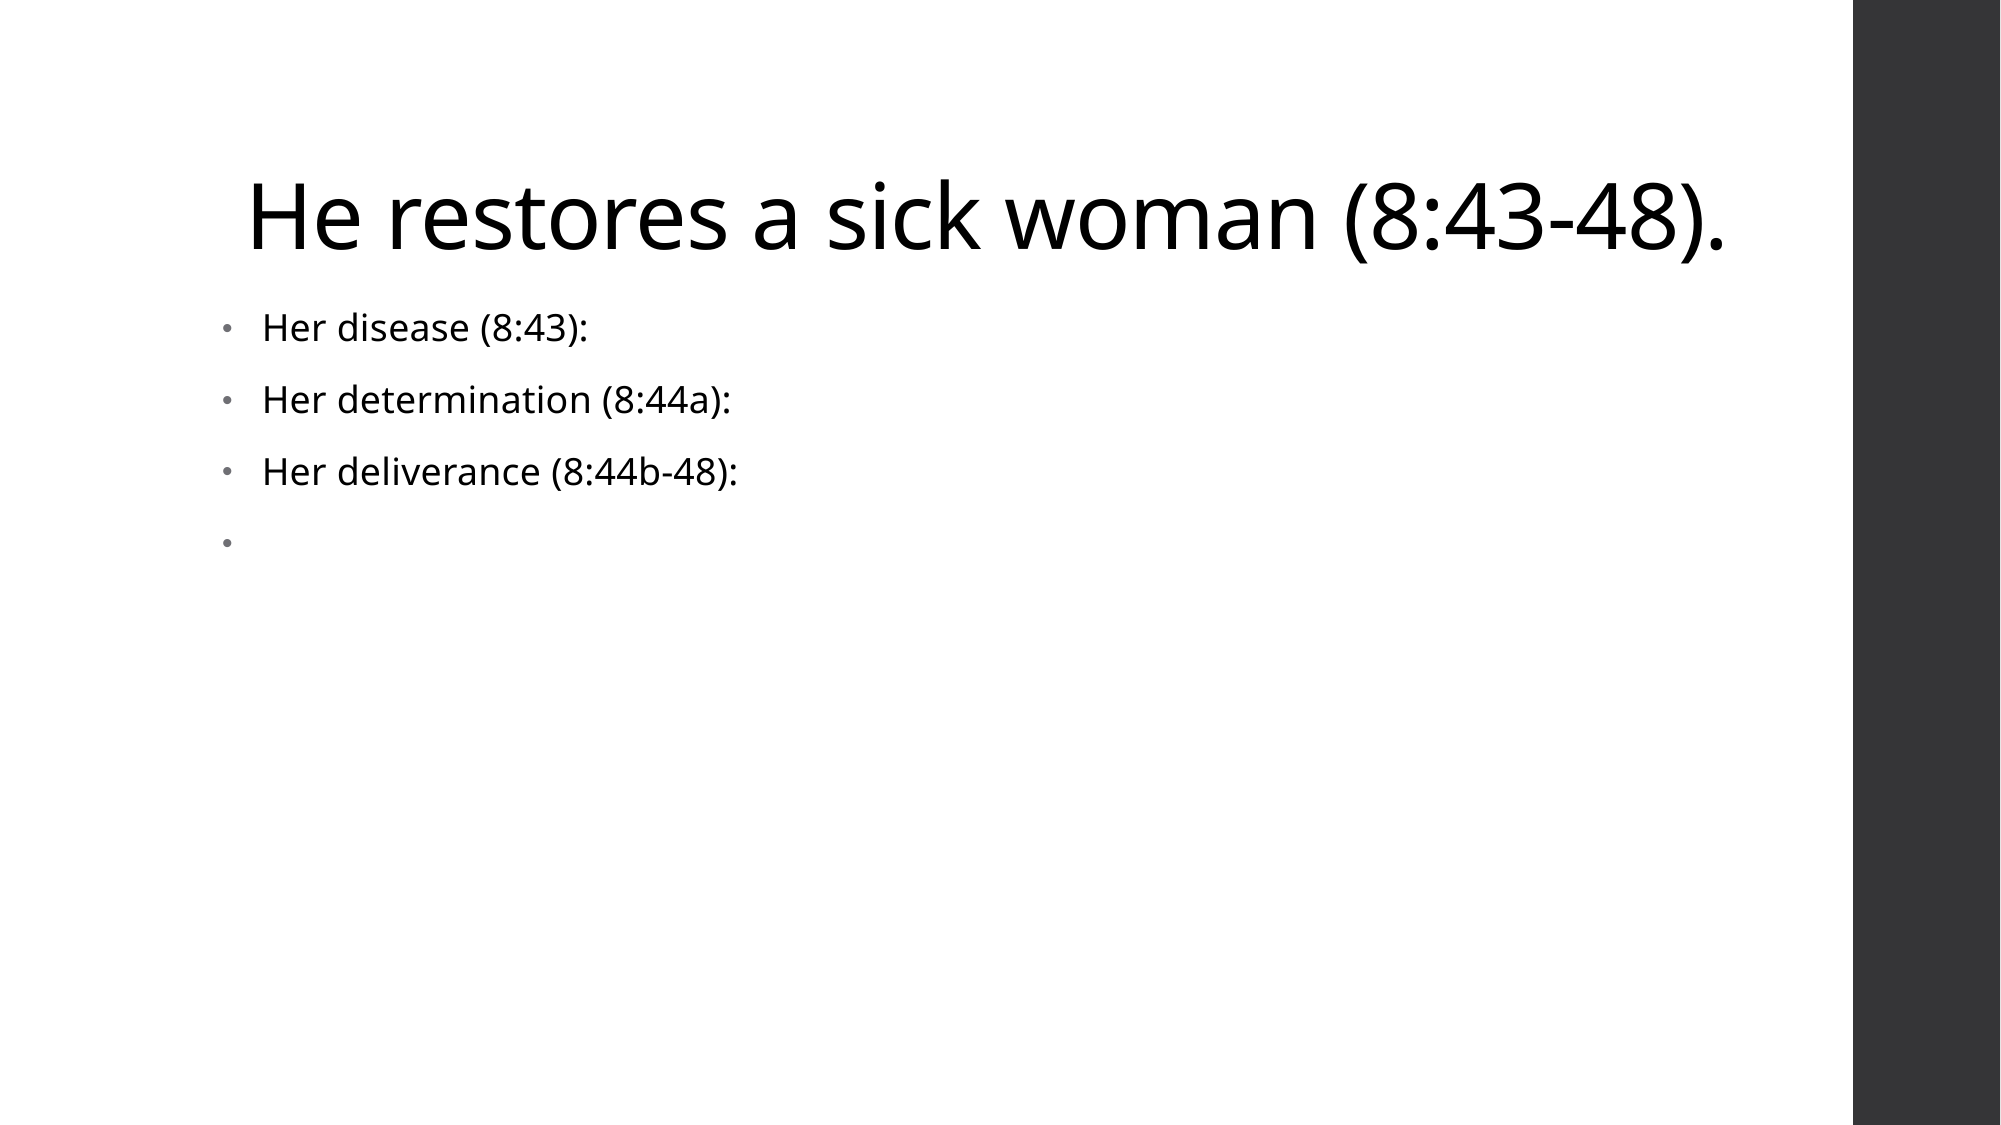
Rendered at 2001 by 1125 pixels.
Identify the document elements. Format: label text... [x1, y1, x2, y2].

title He restores a sick woman (8:43-48). [206, 60, 1797, 278]
list Her disease (8:43): Her determination (8:44a): Her deliverance (8:44b-48): [206, 299, 1617, 1014]
